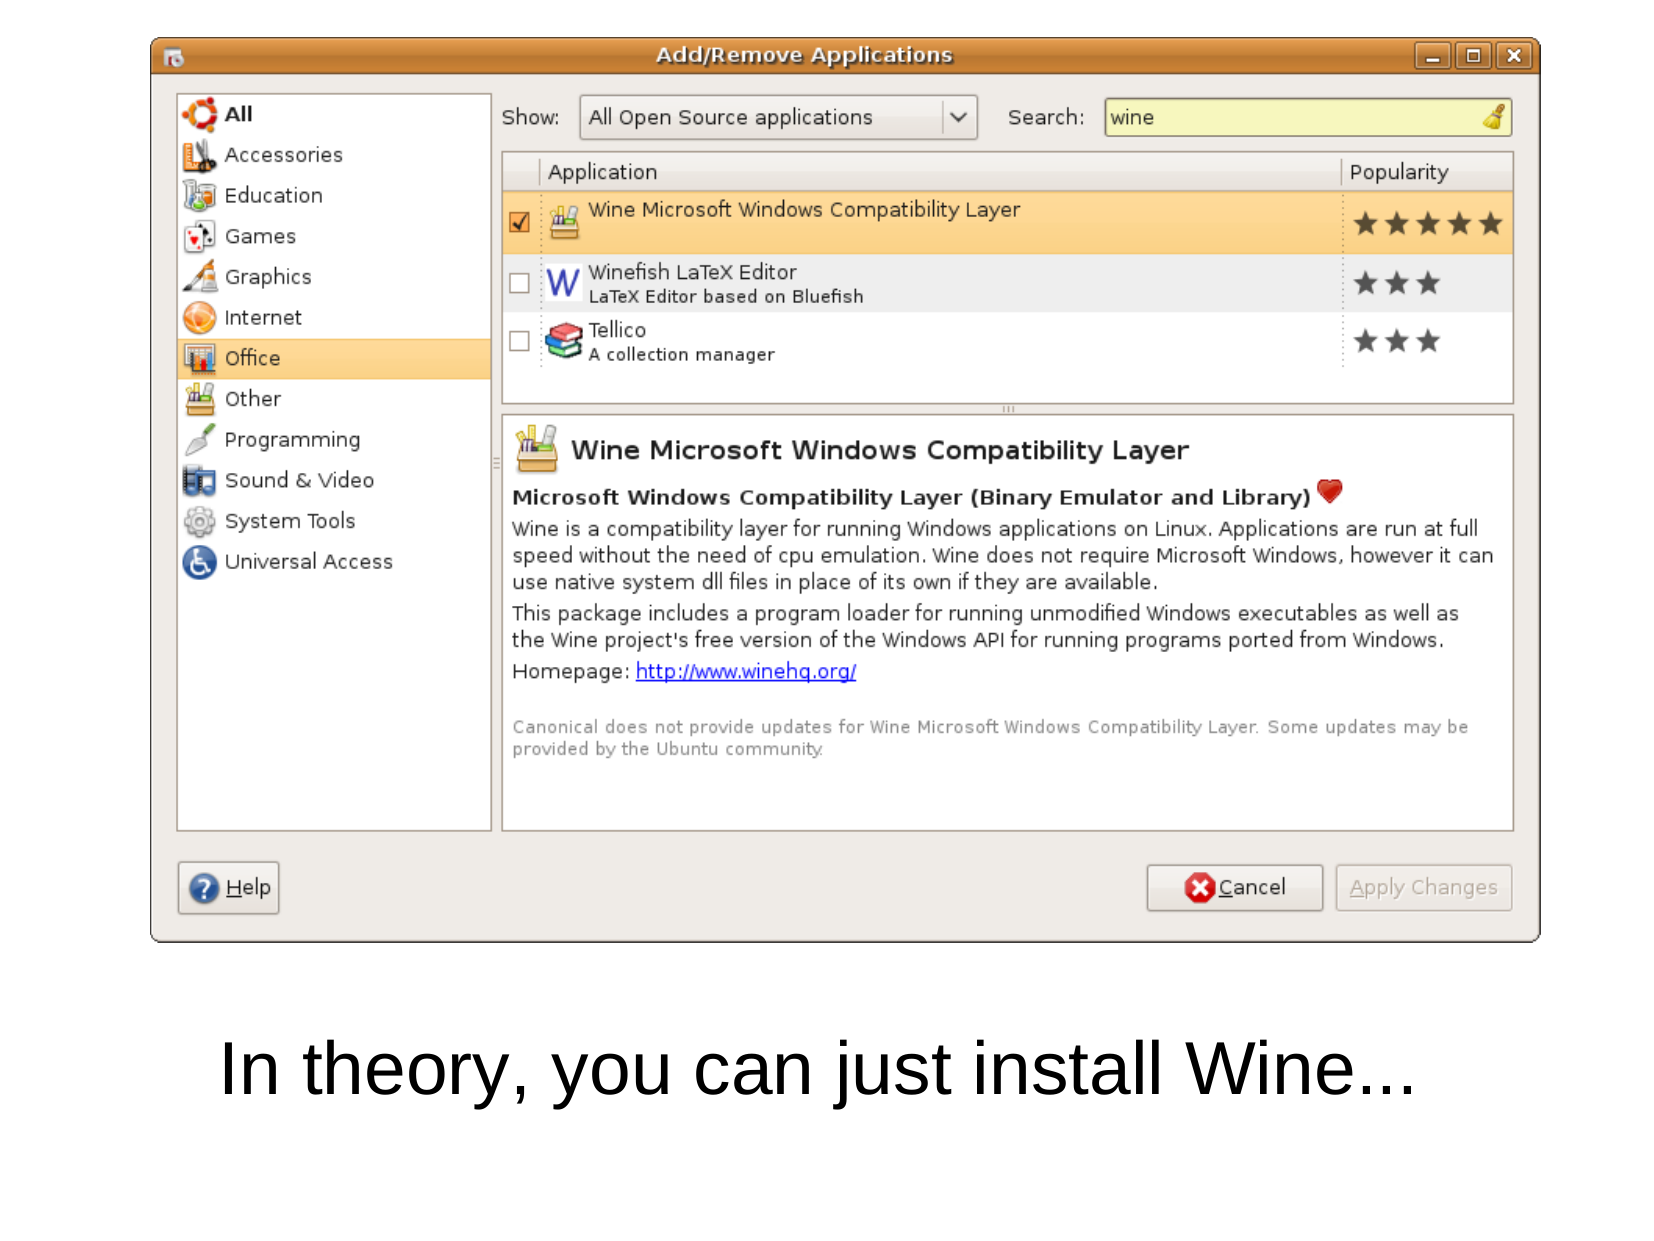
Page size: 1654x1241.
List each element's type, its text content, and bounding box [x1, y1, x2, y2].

picture [150, 37, 1541, 943]
title In theory, you can just install Wine... [74, 975, 1563, 1168]
